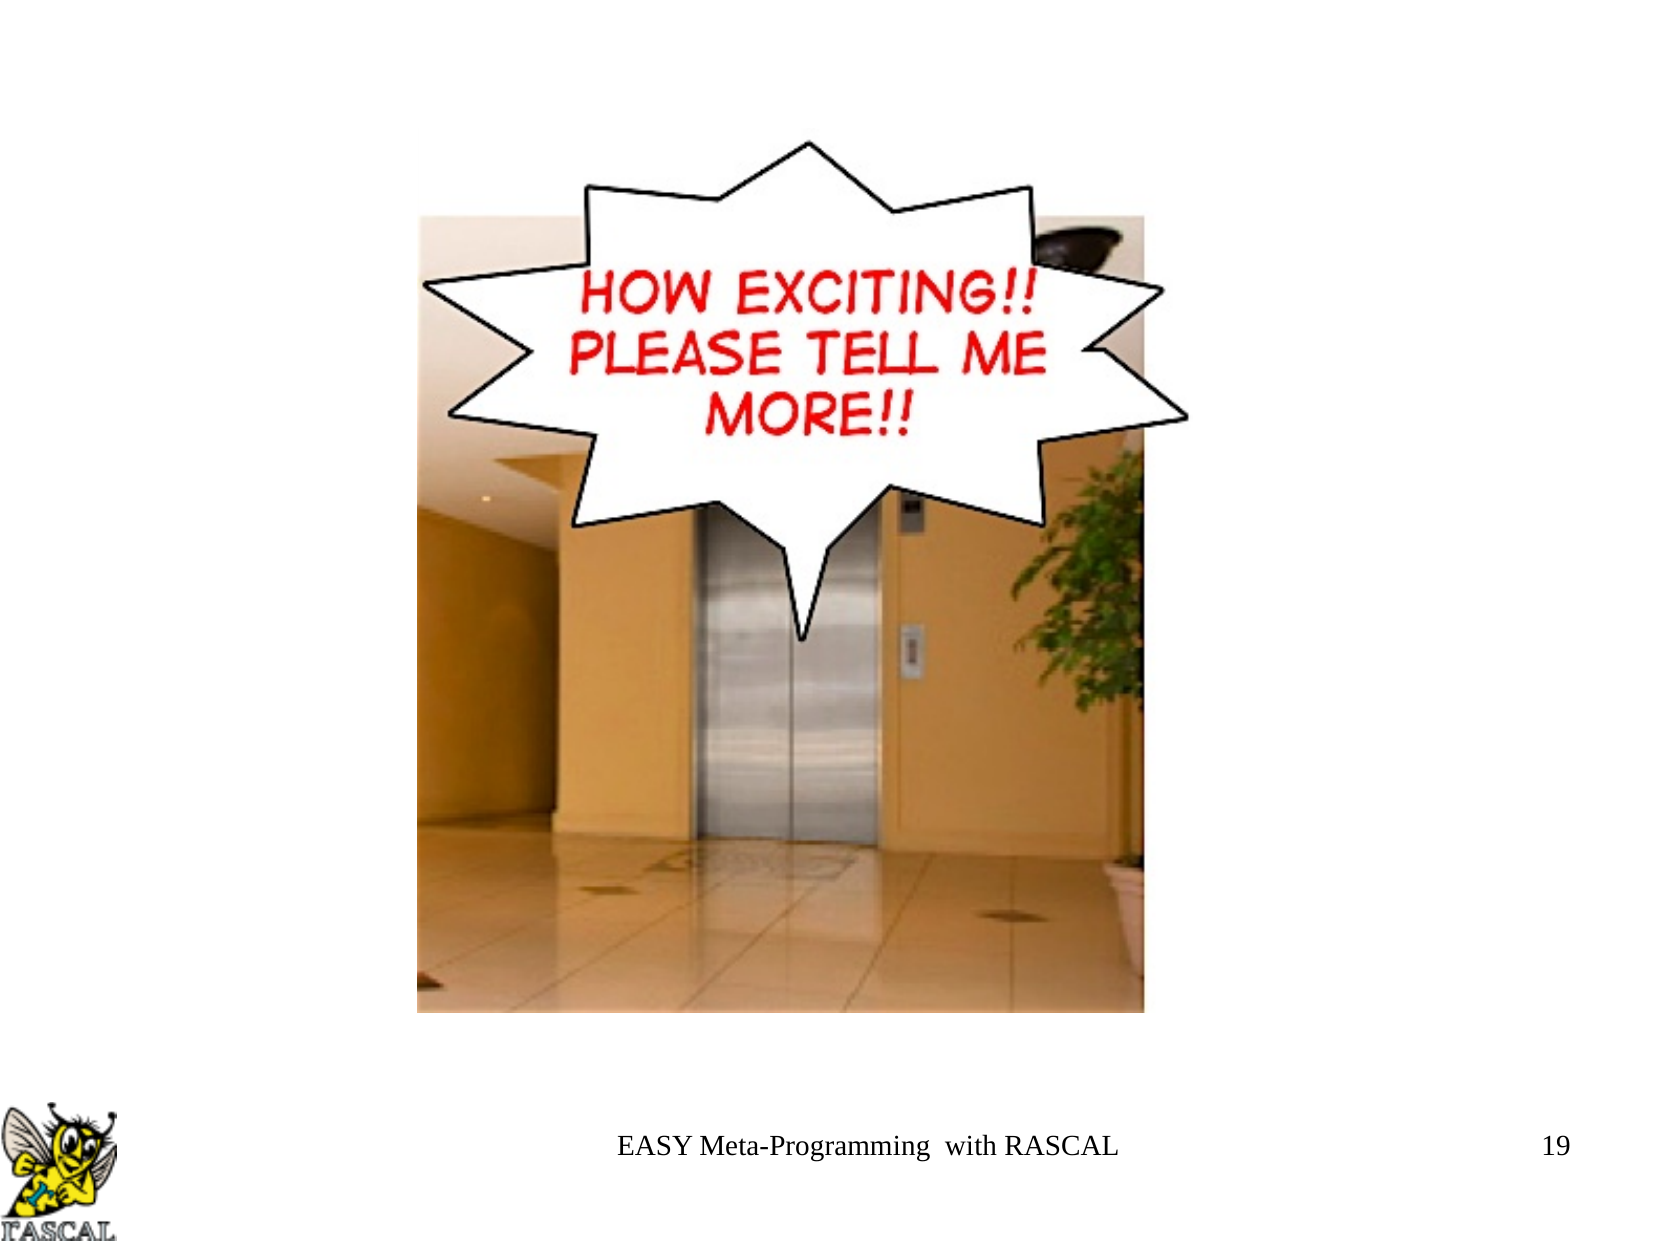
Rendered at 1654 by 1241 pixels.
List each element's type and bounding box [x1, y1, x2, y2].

picture [417, 128, 1193, 1013]
picture [0, 1102, 117, 1241]
